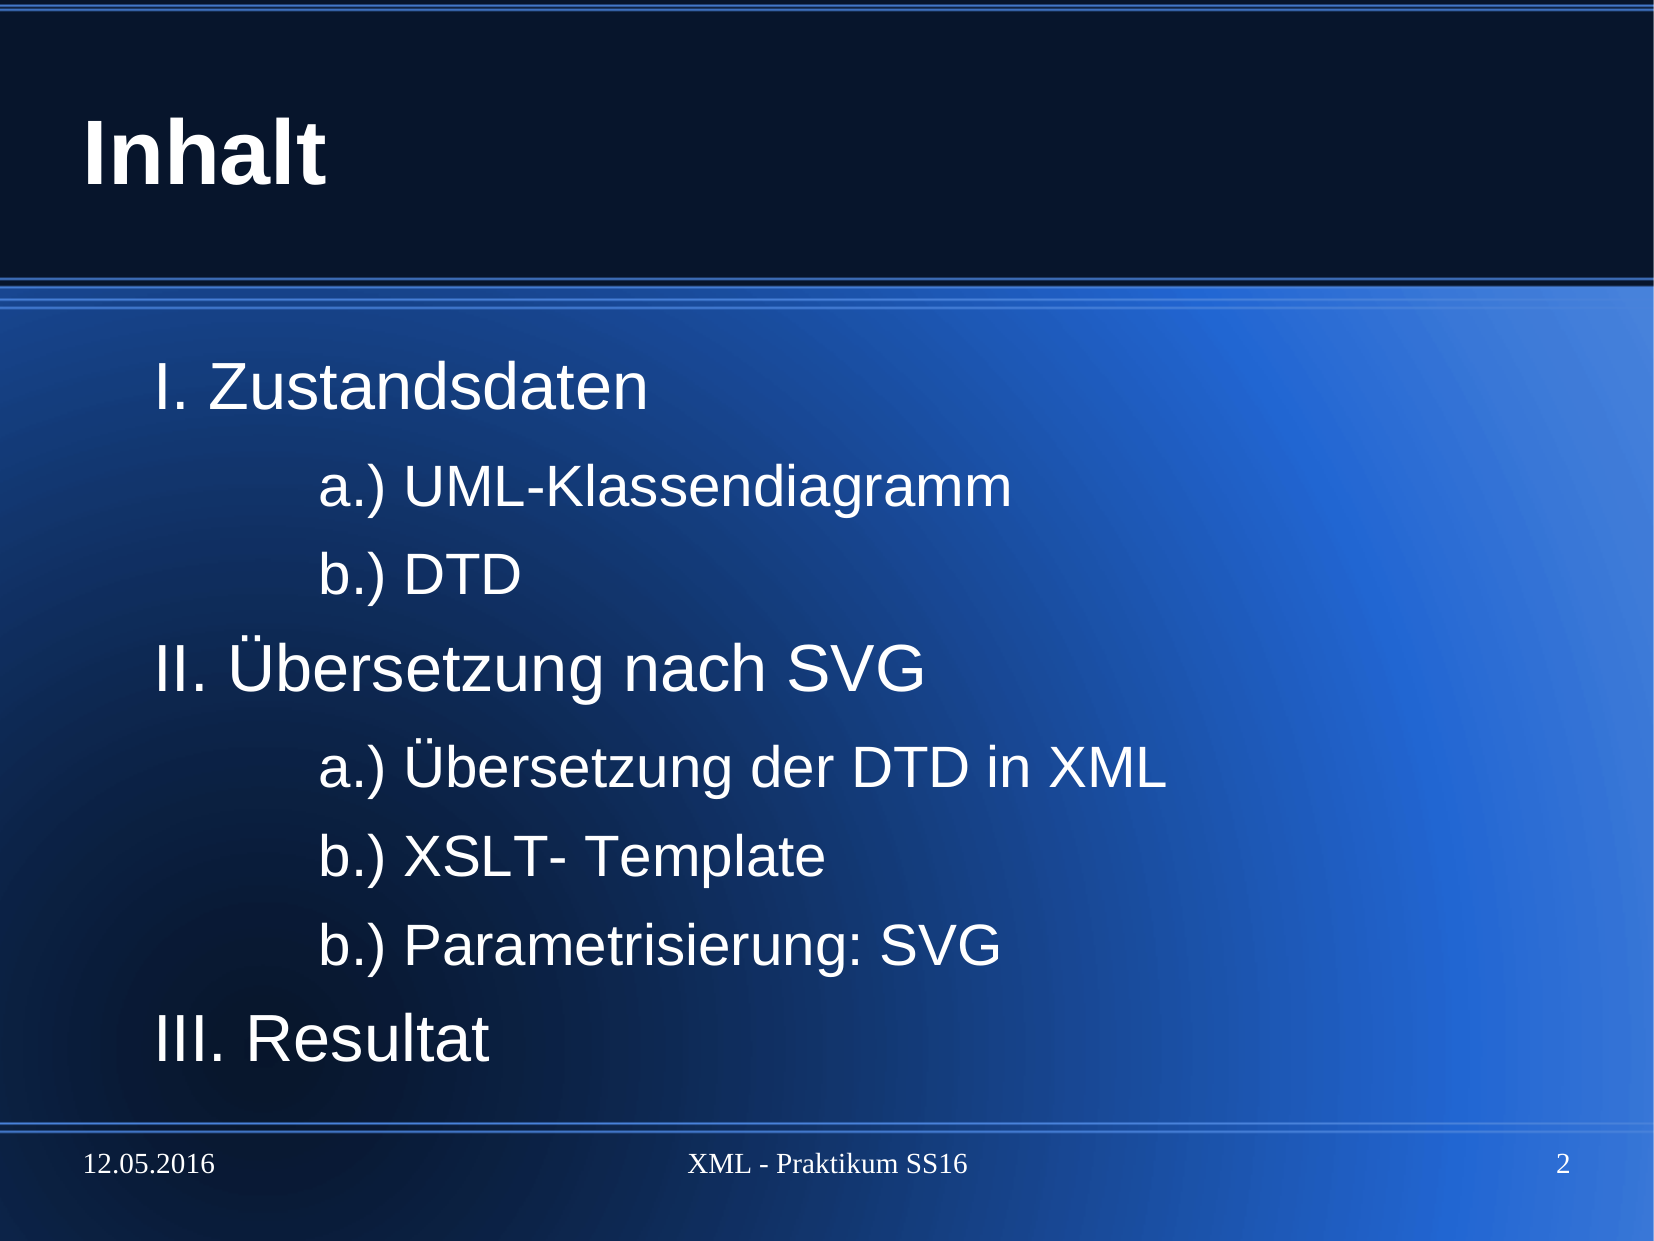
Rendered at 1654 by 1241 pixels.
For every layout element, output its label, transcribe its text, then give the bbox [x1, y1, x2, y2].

picture [0, 0, 1654, 1241]
list I. Zustandsdaten a.) UML-Klassendiagramm b.) DTD II. Übersetzung nach SVG a.) Übersetzung der DTD in XML b.) XSLT- Template b.) Parametrisierung: SVG III. Resultat [82, 244, 1571, 1241]
title Inhalt [82, 49, 1571, 244]
